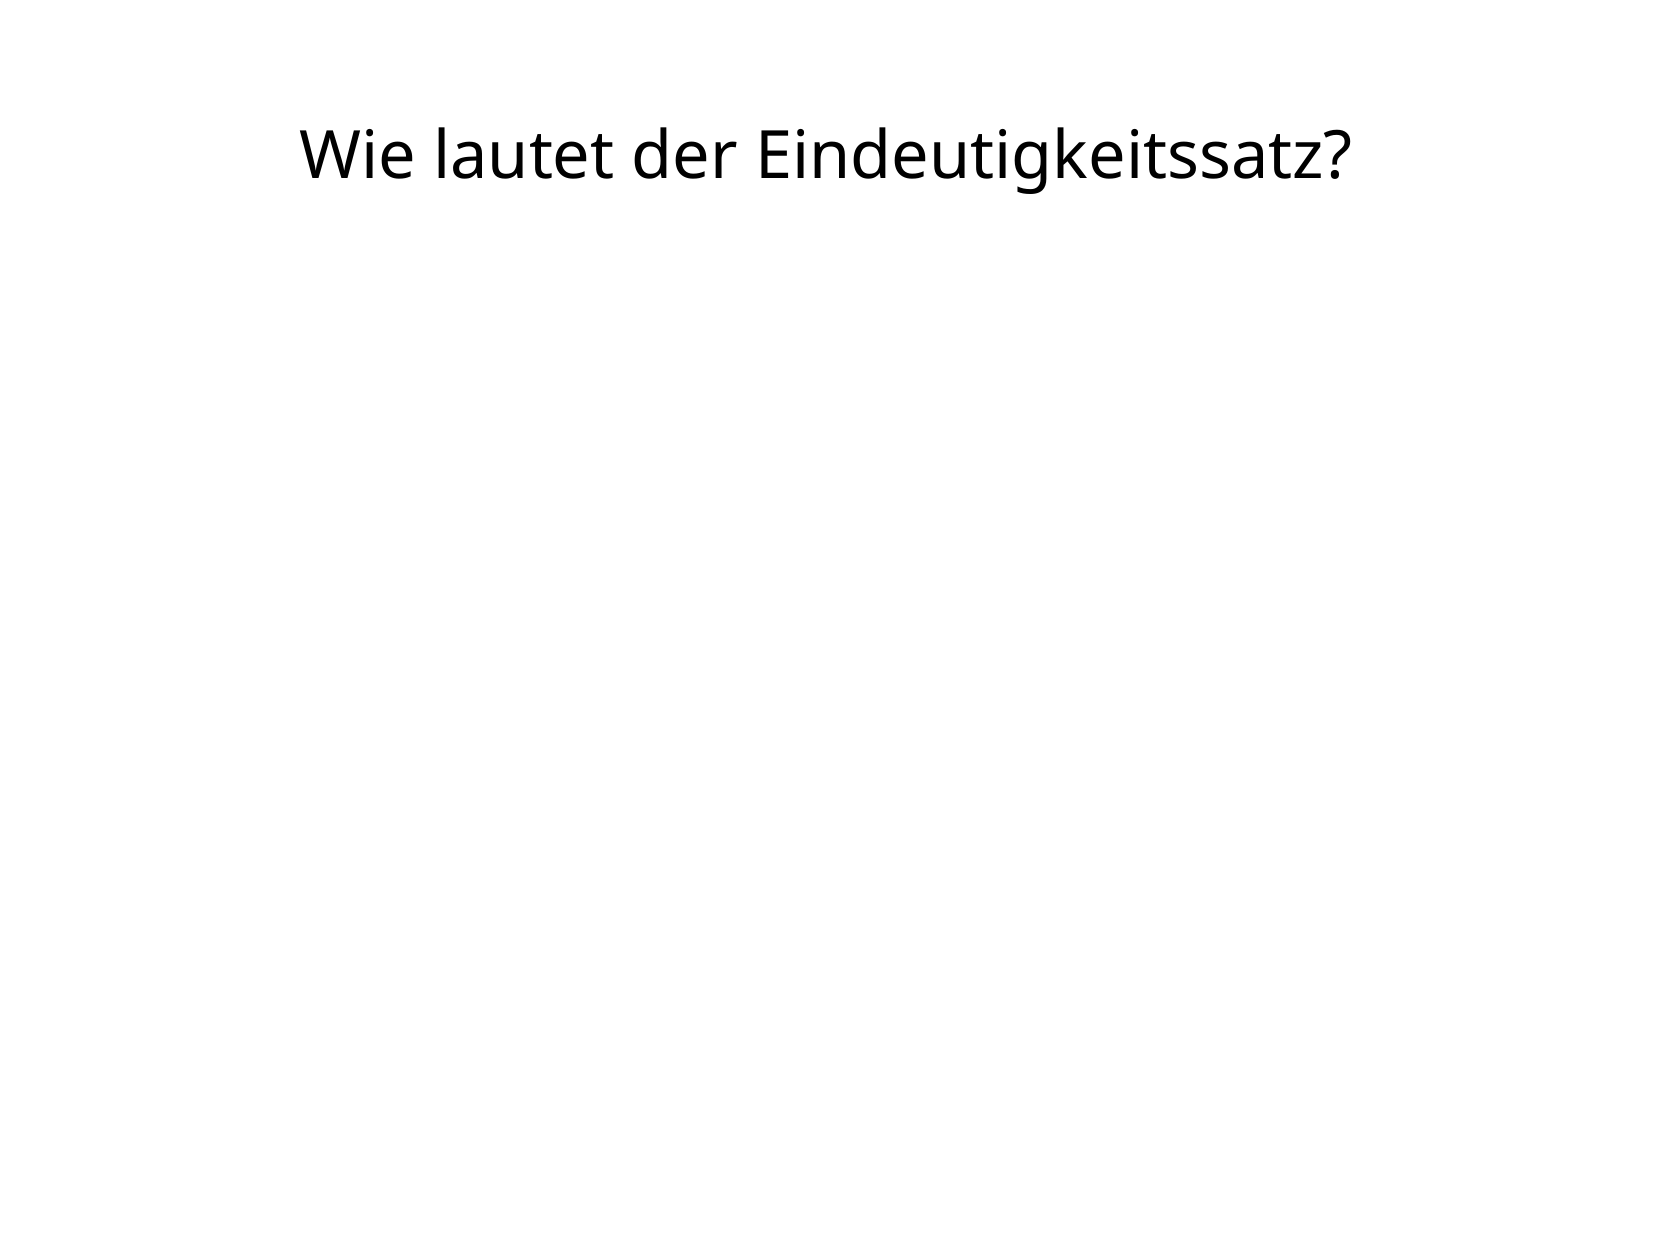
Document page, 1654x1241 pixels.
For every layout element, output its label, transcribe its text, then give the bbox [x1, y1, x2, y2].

title Wie lautet der Eindeutigkeitssatz? [82, 49, 1571, 257]
